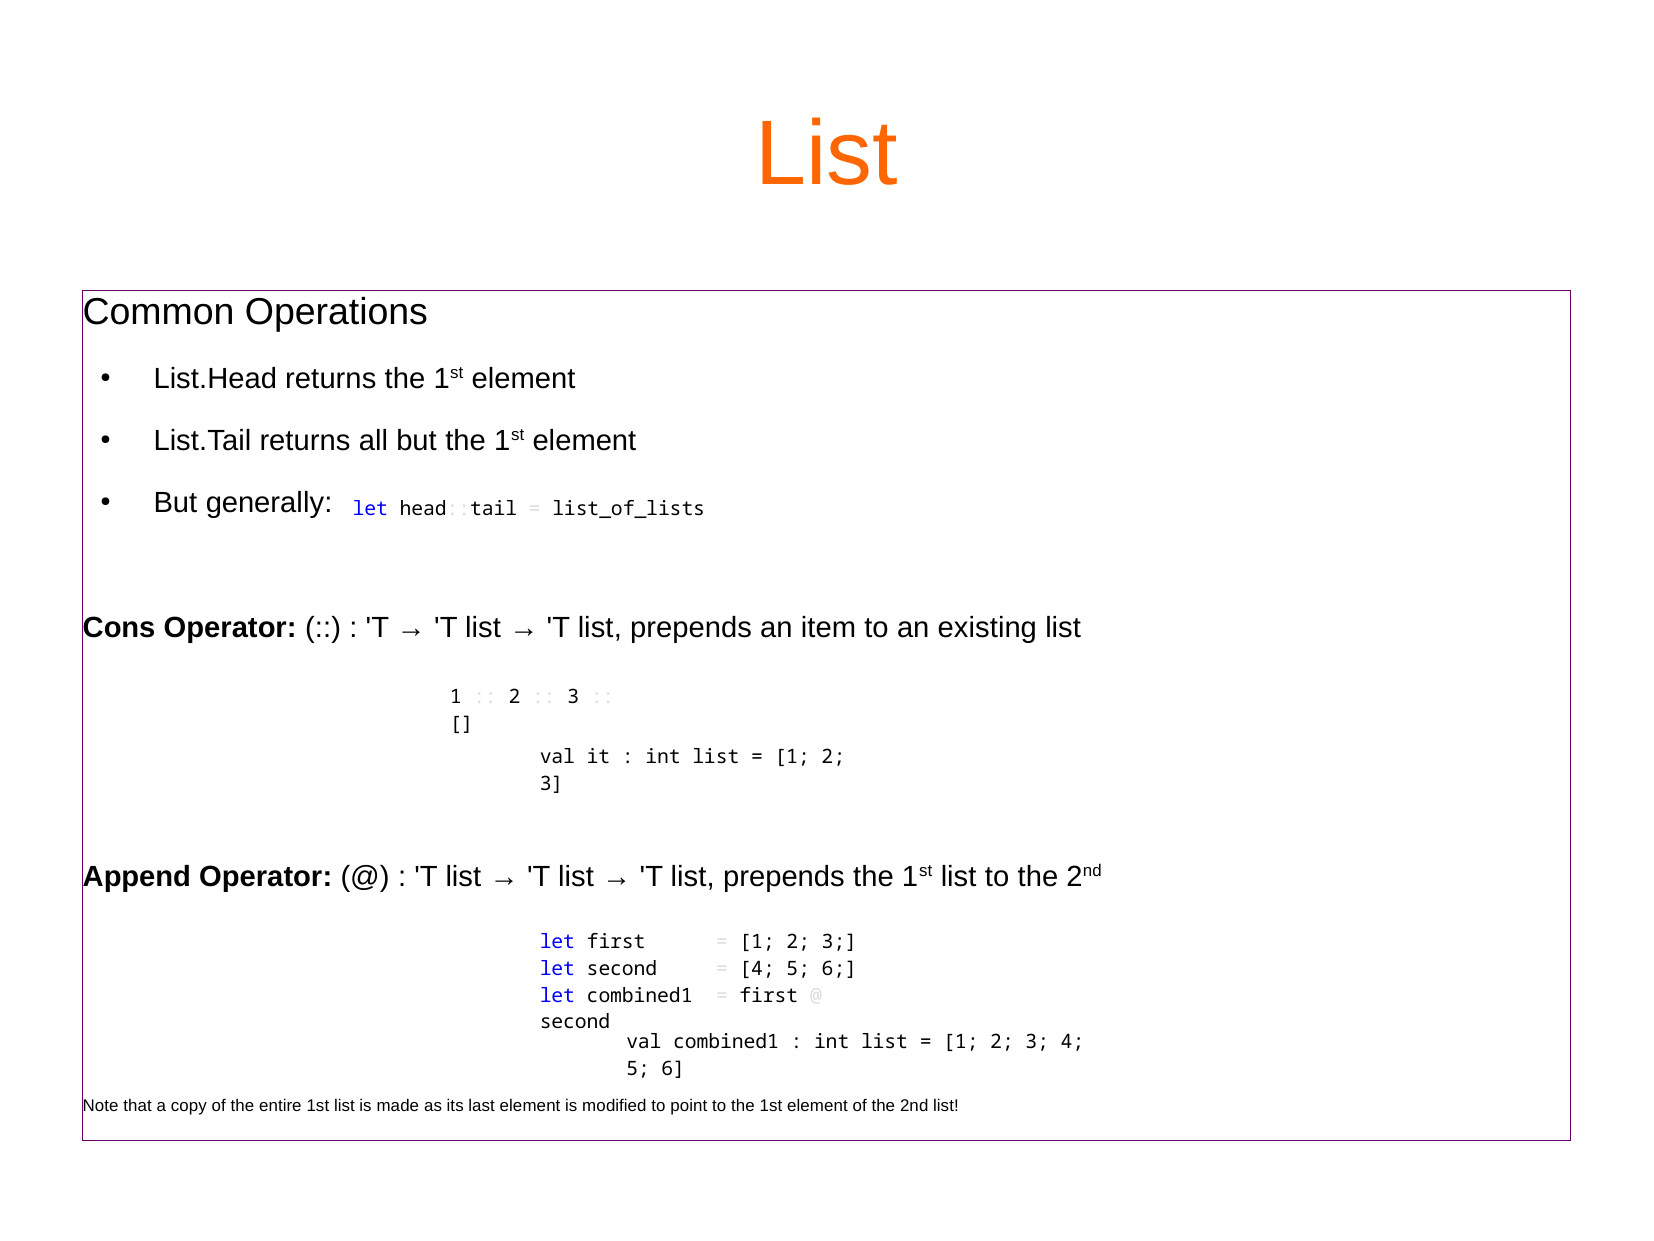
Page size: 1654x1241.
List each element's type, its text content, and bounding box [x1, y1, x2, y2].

text_box let first = [1; 2; 3;] let second = [4; 5; 6;] let combined1 = first @ second [525, 920, 888, 1006]
text_box val combined1 : int list = [1; 2; 3; 4; 5; 6] [611, 1020, 1126, 1059]
text_box 1 :: 2 :: 3 :: [] [435, 675, 648, 714]
text_box val it : int list = [1; 2; 3] [525, 735, 867, 774]
title List [82, 49, 1571, 257]
list Common Operations List.Head returns the 1st element List.Tail returns all but the 1st element But generally: Cons Operator: (::) : 'T → 'T list → 'T list, prepends an item to an existing list Append Operator: (@) : 'T list → 'T list → 'T list, prepends the 1st list to the 2nd Note that a copy of the entire 1st list is made as its last element is modified to point to the 1st element of the 2nd list! [82, 290, 1571, 1141]
text_box let head::tail = list_of_lists [337, 486, 691, 526]
